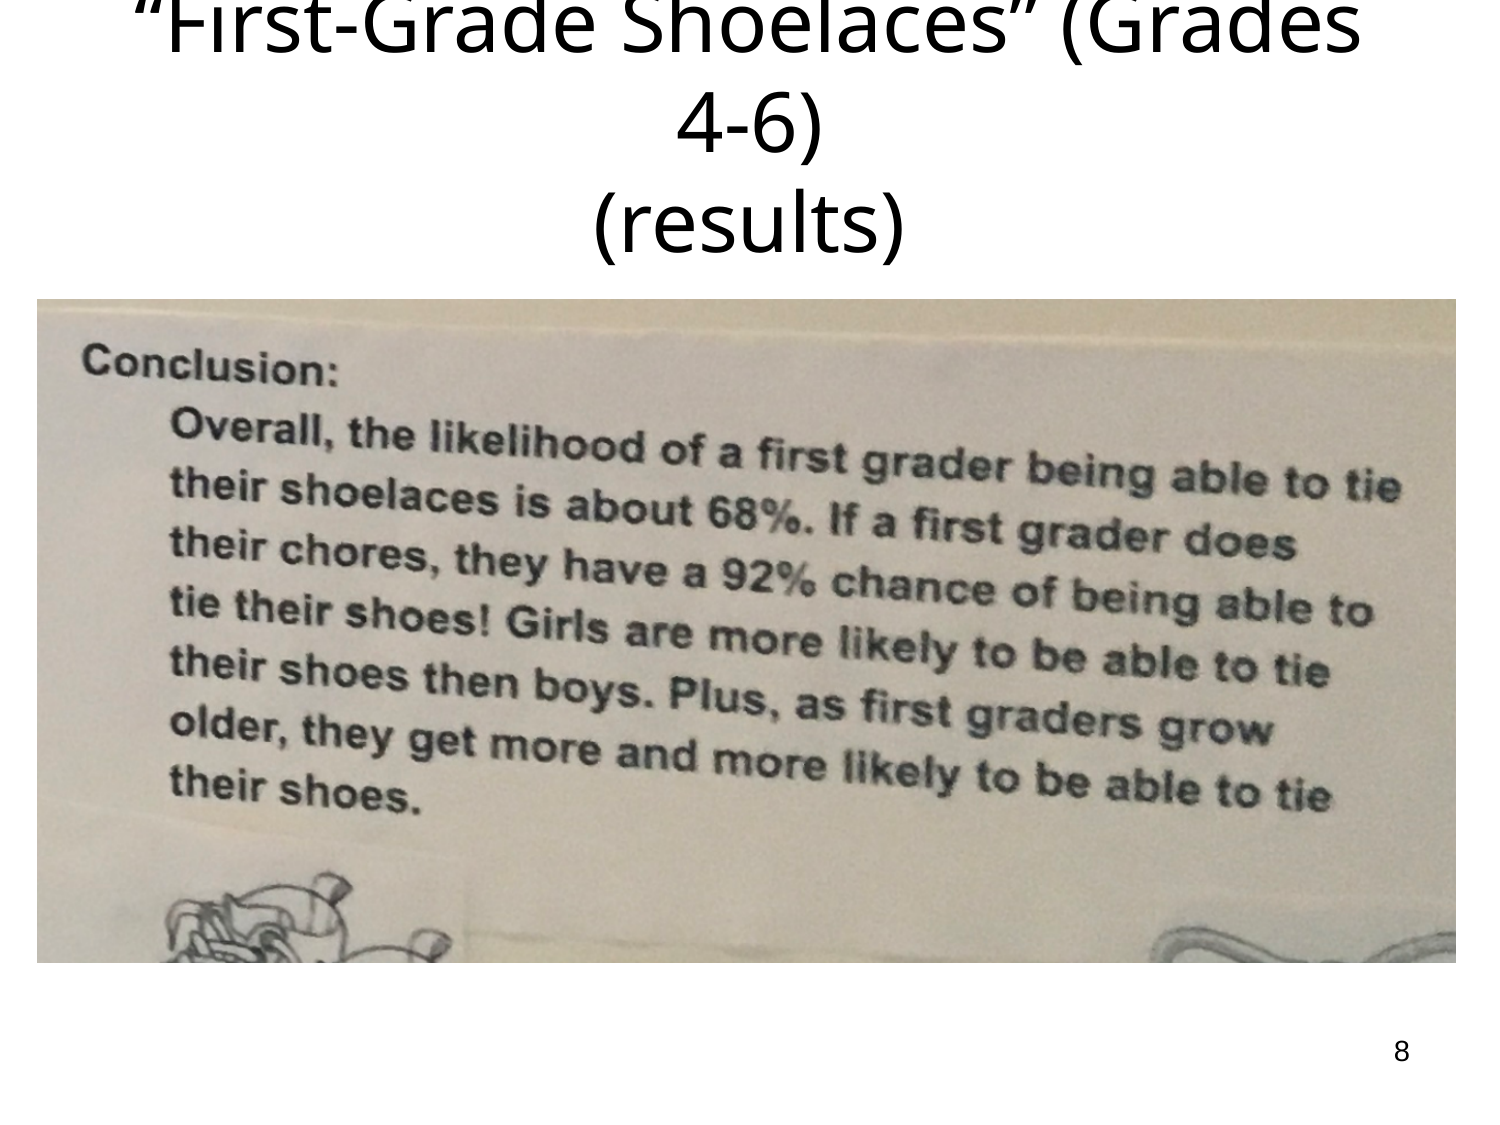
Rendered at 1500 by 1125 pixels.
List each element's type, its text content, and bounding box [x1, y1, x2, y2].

picture [37, 299, 1456, 963]
slide_number <number> [1074, 1024, 1425, 1103]
title “First-Grade Shoelaces” (Grades 4-6) (results) [75, 24, 1425, 213]
